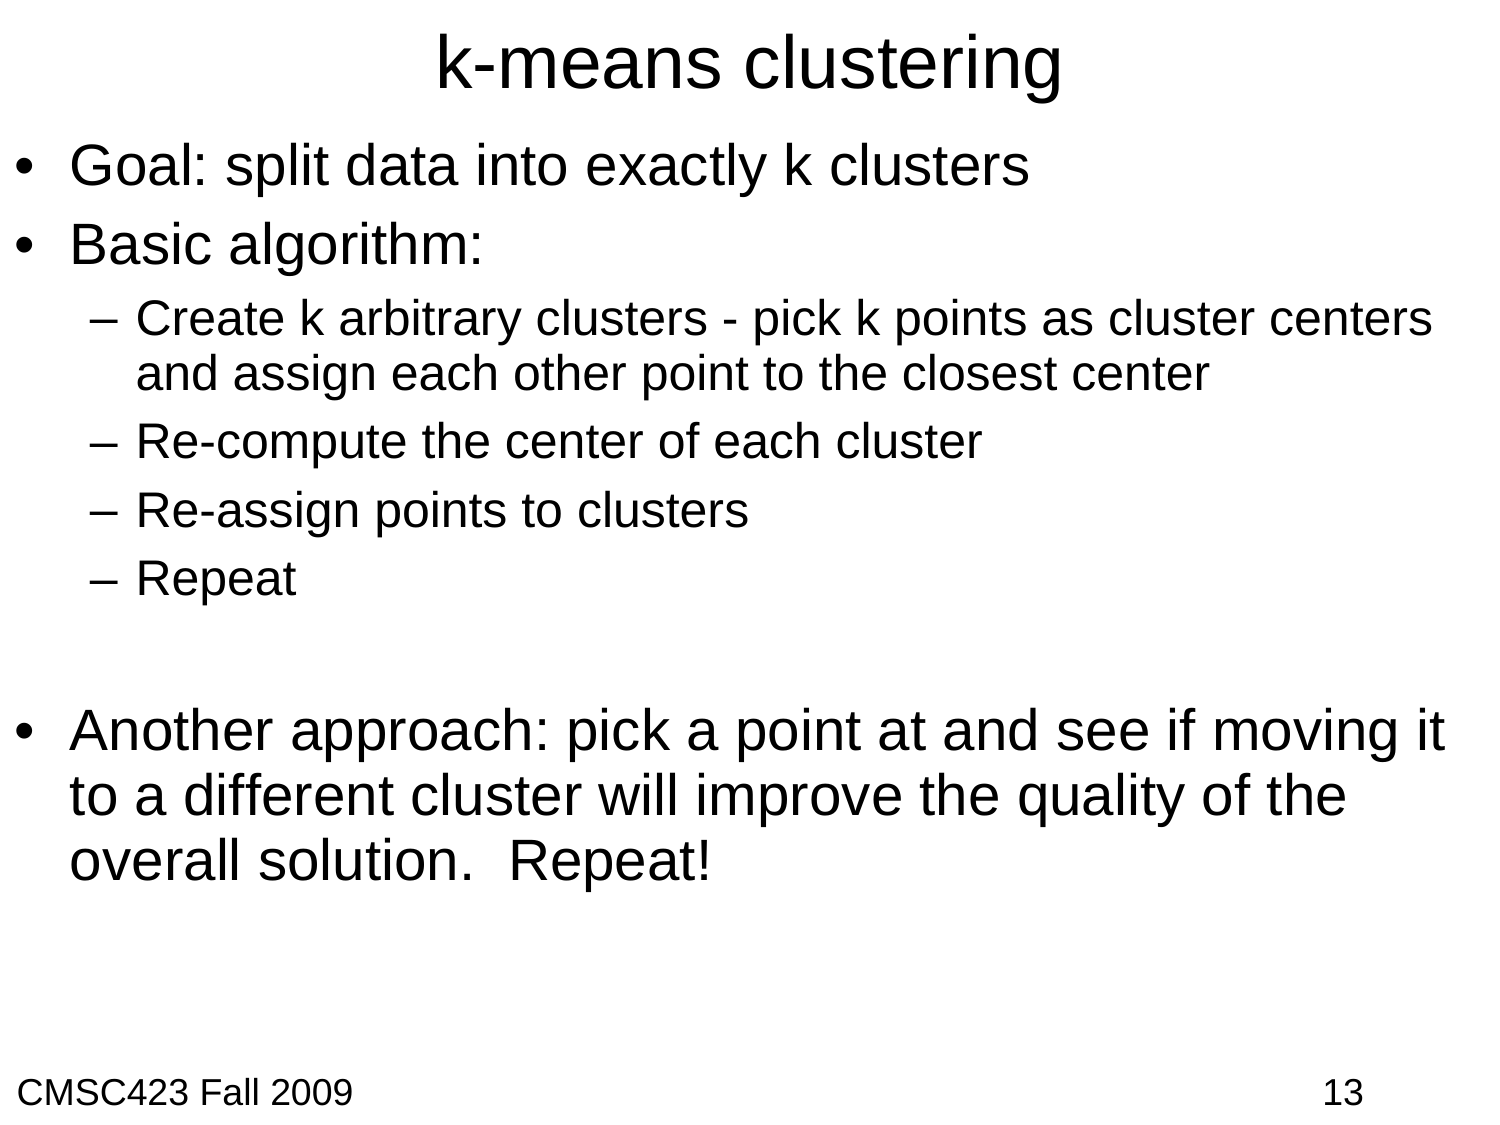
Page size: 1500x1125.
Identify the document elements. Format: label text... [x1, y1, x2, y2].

title k-means clustering [0, 12, 1500, 113]
list Goal: split data into exactly k clusters Basic algorithm: Create k arbitrary clusters - pick k points as cluster centers and assign each other point to the closest center Re-compute the center of each cluster Re-assign points to clusters Repeat Another approach: pick a point at and see if moving it to a different cluster will improve the quality of the overall solution. Repeat! [0, 124, 1500, 1125]
